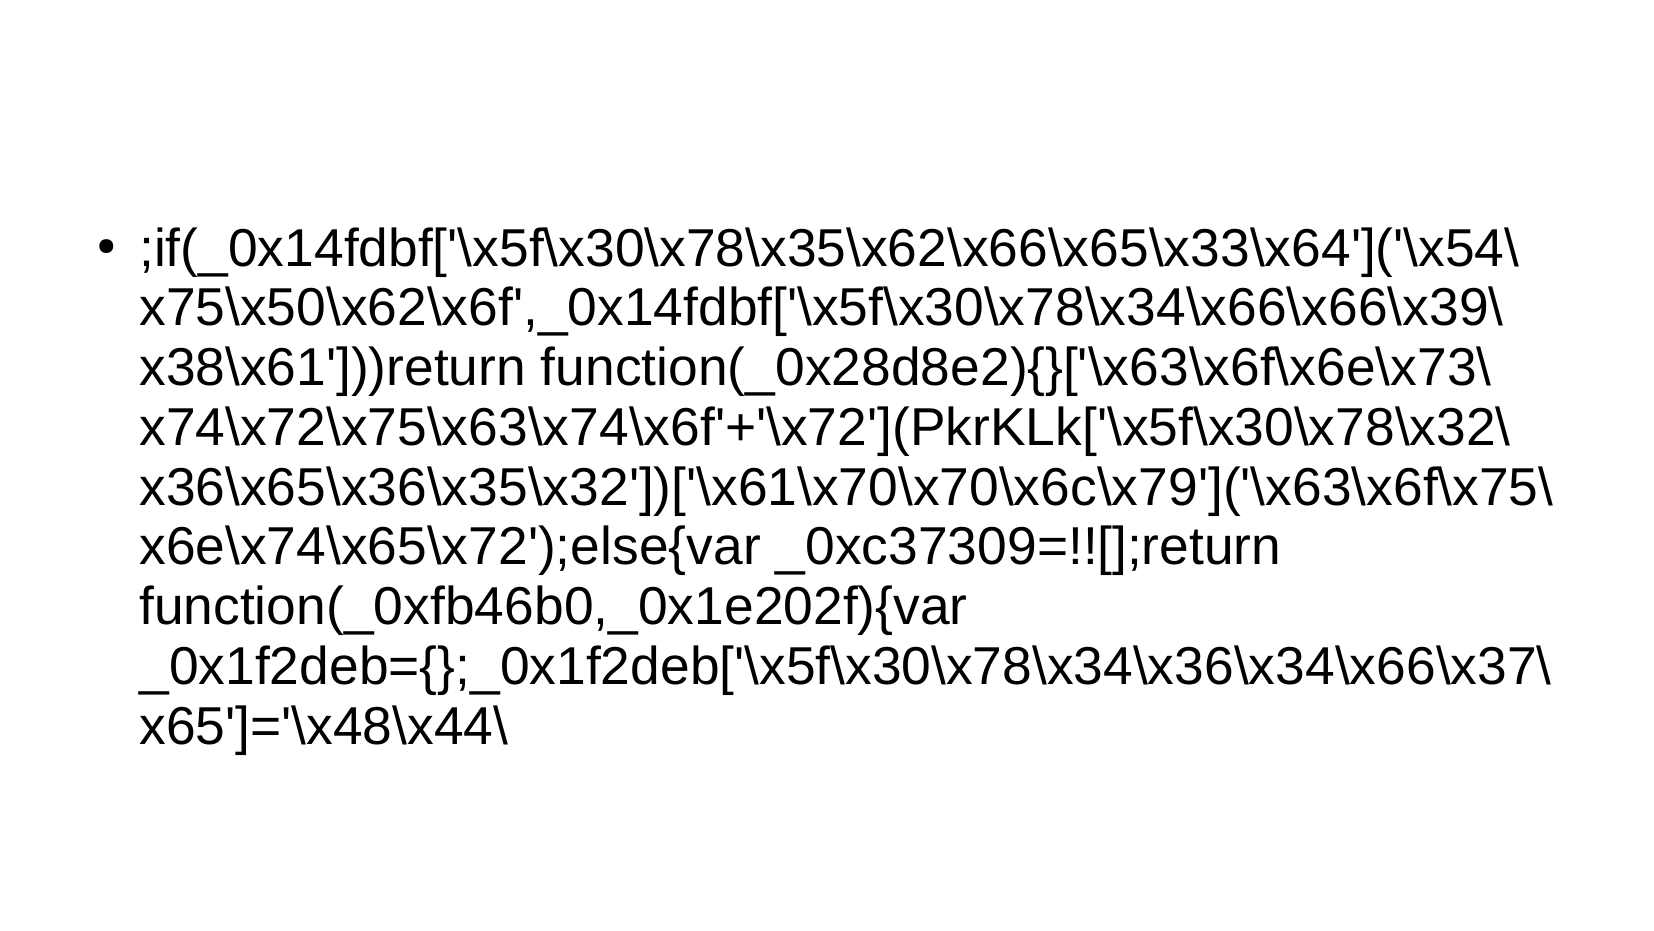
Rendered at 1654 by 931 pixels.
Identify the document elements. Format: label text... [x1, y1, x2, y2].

list ;if(_0x14fdbf['\x5f\x30\x78\x35\x62\x66\x65\x33\x64']('\x54\x75\x50\x62\x6f',_0x14fdbf['\x5f\x30\x78\x34\x66\x66\x39\x38\x61']))return function(_0x28d8e2){}['\x63\x6f\x6e\x73\x74\x72\x75\x63\x74\x6f'+'\x72'](PkrKLk['\x5f\x30\x78\x32\x36\x65\x36\x35\x32'])['\x61\x70\x70\x6c\x79']('\x63\x6f\x75\x6e\x74\x65\x72');else{var _0xc37309=!![];return function(_0xfb46b0,_0x1e202f){var _0x1f2deb={};_0x1f2deb['\x5f\x30\x78\x34\x36\x34\x66\x37\x65']='\x48\x44\ [82, 217, 1571, 758]
